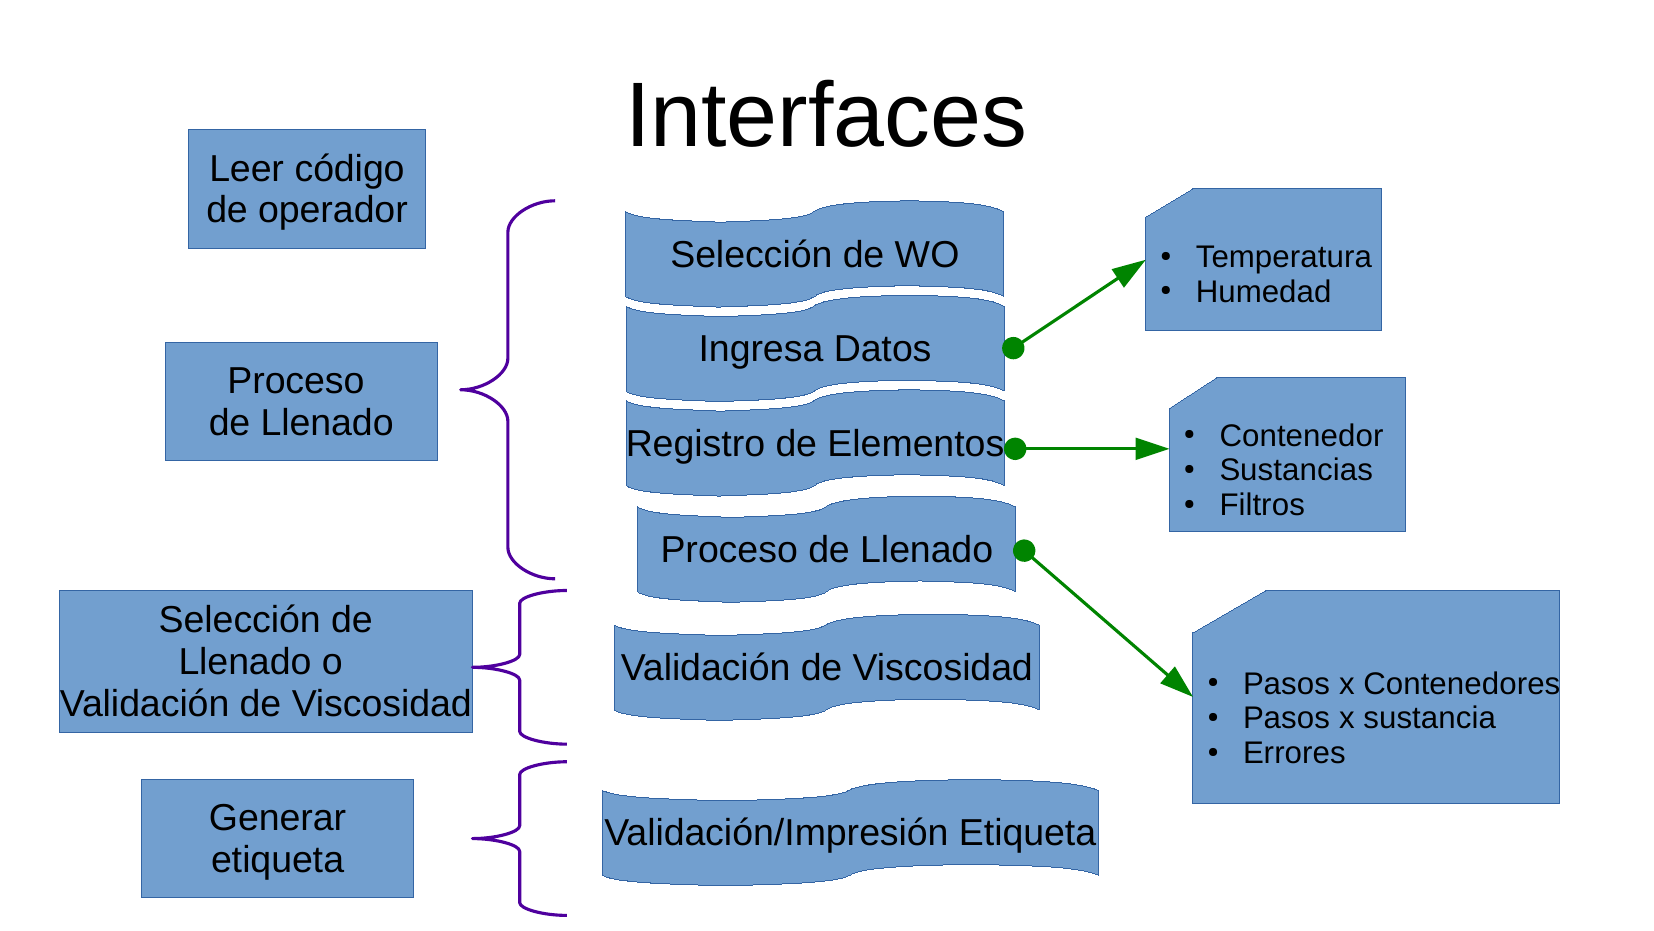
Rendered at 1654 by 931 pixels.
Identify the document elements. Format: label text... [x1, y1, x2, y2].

text_box Ingresa Datos [626, 295, 1005, 402]
text_box Validación de Viscosidad [614, 614, 1040, 721]
text_box Temperatura Humedad [1145, 188, 1382, 331]
text_box Validación/Impresión Etiqueta [602, 779, 1099, 886]
title Interfaces [82, 37, 1571, 193]
text_box Leer código de operador [188, 129, 426, 249]
text_box Registro de Elementos [626, 389, 1005, 497]
text_box Proceso de Llenado [637, 496, 1016, 603]
text_box Generar etiqueta [141, 779, 414, 898]
text_box Pasos x Contenedores Pasos x sustancia Errores [1192, 590, 1560, 804]
text_box Selección de WO [625, 200, 1004, 308]
text_box Contenedor Sustancias Filtros [1169, 377, 1406, 532]
text_box Proceso de Llenado [165, 342, 438, 461]
text_box Selección de Llenado o Validación de Viscosidad [59, 590, 473, 733]
